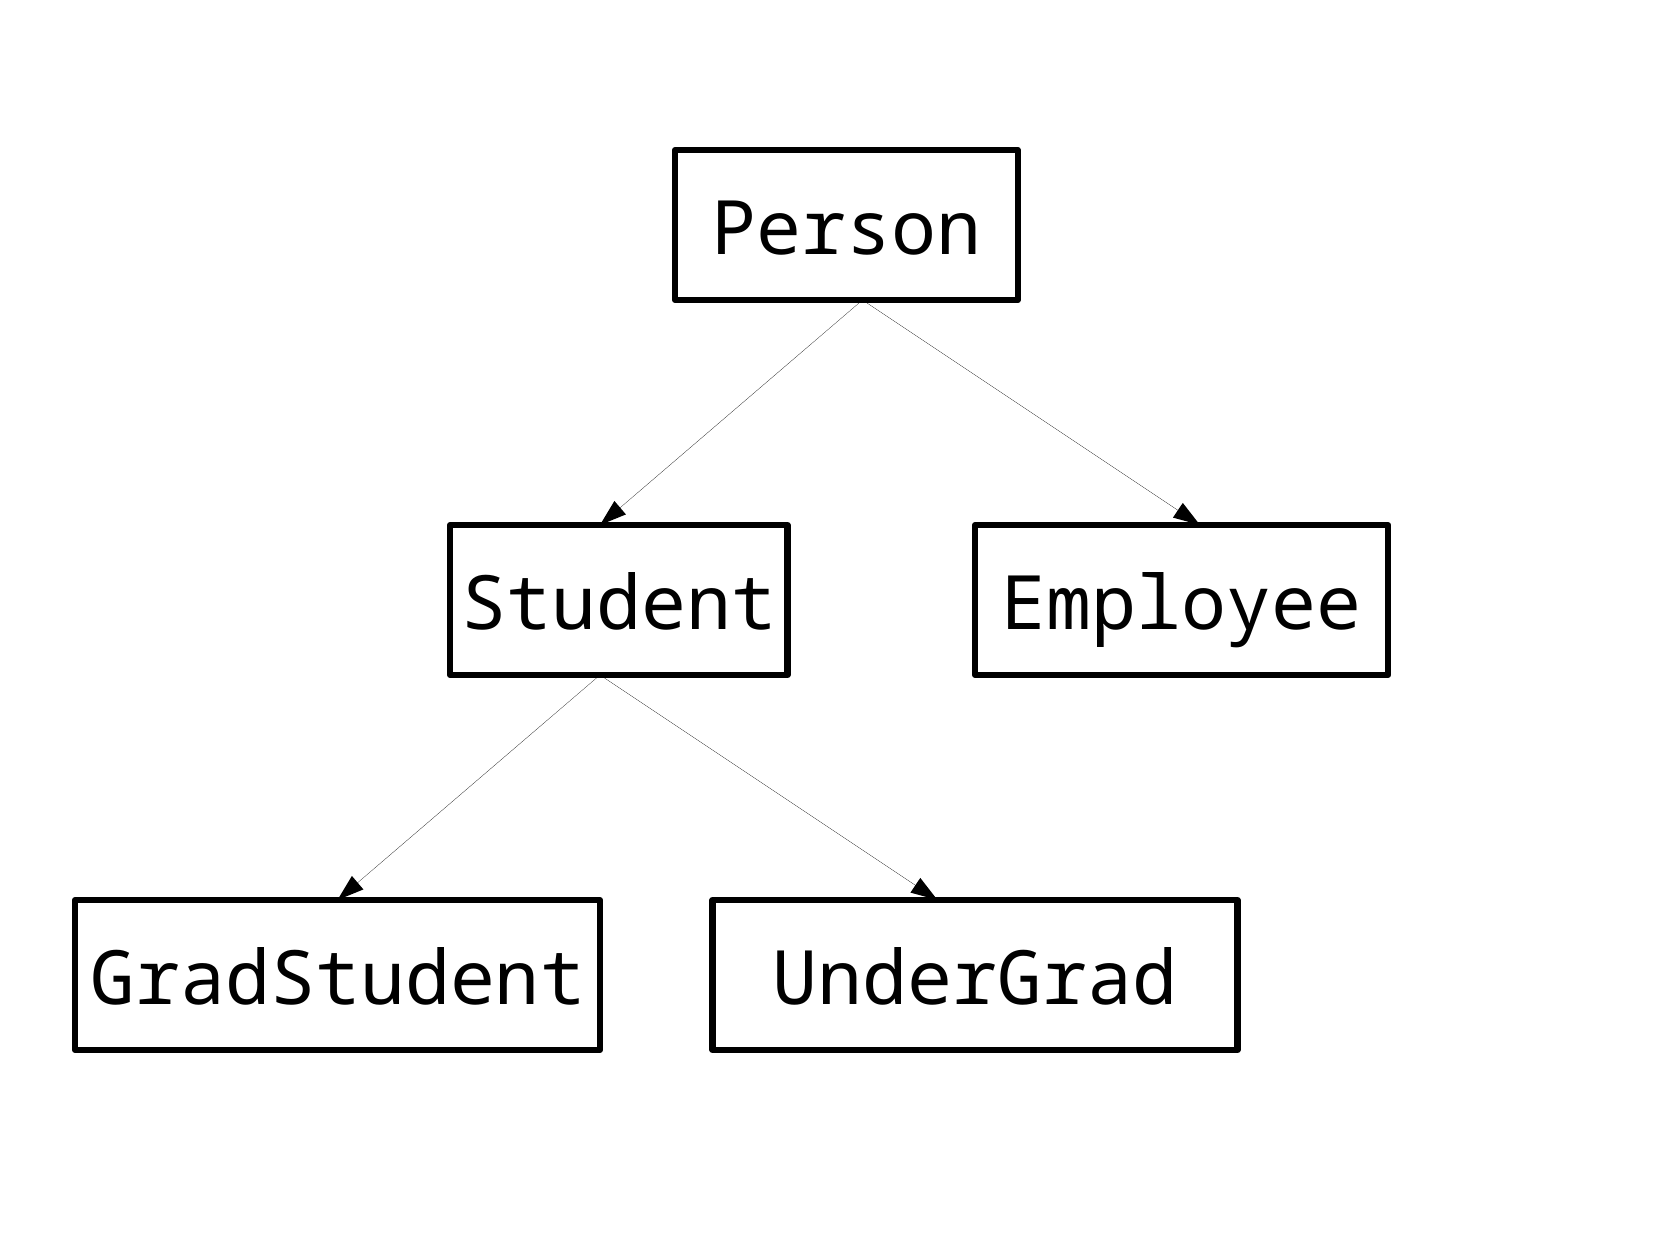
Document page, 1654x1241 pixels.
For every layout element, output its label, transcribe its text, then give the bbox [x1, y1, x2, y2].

text_box Student [450, 525, 788, 676]
text_box UnderGrad [712, 900, 1238, 1051]
text_box Employee [975, 525, 1389, 676]
text_box Person [675, 150, 1018, 301]
text_box GradStudent [75, 900, 601, 1051]
